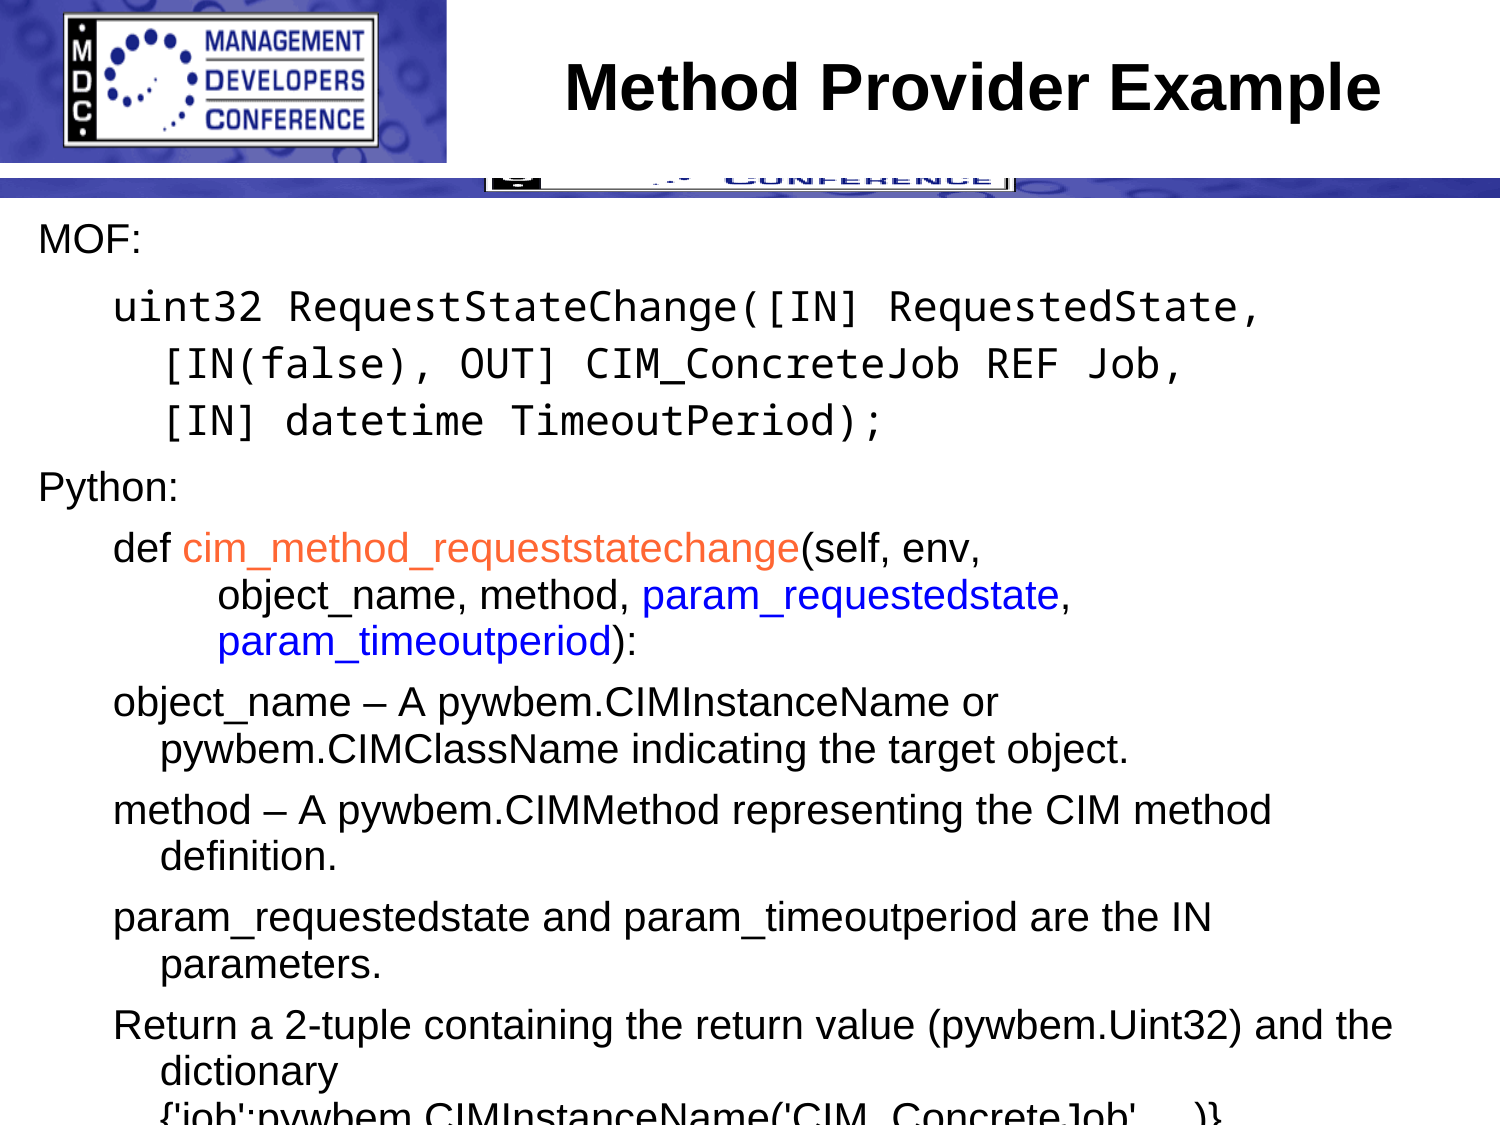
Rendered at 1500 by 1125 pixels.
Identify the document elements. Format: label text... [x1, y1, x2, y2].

list MOF: uint32 RequestStateChange([IN] RequestedState, [IN(false), OUT] CIM_ConcreteJob REF Job, [IN] datetime TimeoutPeriod); Python: def cim_method_requeststatechange(self, env, object_name, method, param_requestedstate, param_timeoutperiod): object_name – A pywbem.CIMInstanceName or pywbem.CIMClassName indicating the target object. method – A pywbem.CIMMethod representing the CIM method definition. param_requestedstate and param_timeoutperiod are the IN parameters. Return a 2-tuple containing the return value (pywbem.Uint32) and the dictionary {'job':pywbem.CIMInstanceName('CIM_ConcreteJob', ...)} [37, 215, 1428, 1113]
picture [0, 0, 447, 163]
picture [0, 178, 1500, 198]
title Method Provider Example [447, 7, 1500, 169]
